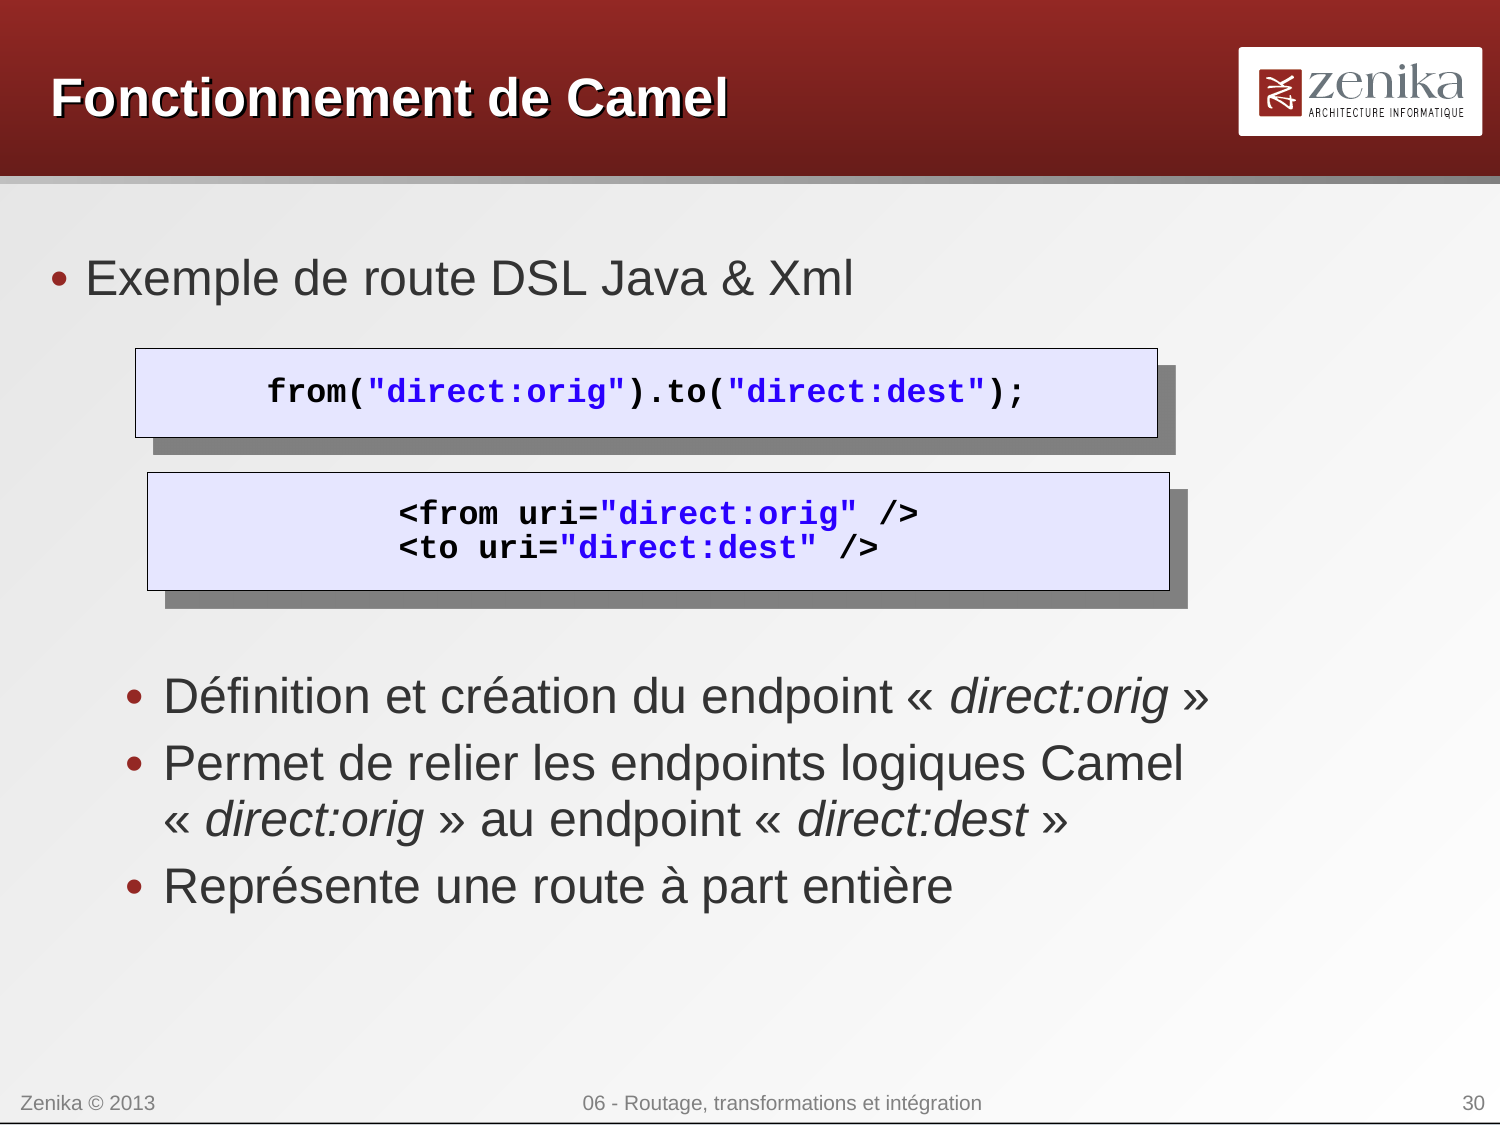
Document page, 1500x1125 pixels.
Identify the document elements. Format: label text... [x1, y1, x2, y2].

title Fonctionnement de Camel [50, 22, 1206, 172]
picture [1257, 58, 1464, 125]
list Exemple de route DSL Java & Xml Définition et création du endpoint « direct:orig » Permet de relier les endpoints logiques Camel « direct:orig » au endpoint « direct:dest » Représente une route à part entière [50, 250, 1477, 1064]
text_box from("direct:orig").to("direct:dest"); [135, 348, 1158, 438]
text_box <from uri="direct:orig" /> <to uri="direct:dest" /> [147, 472, 1170, 591]
